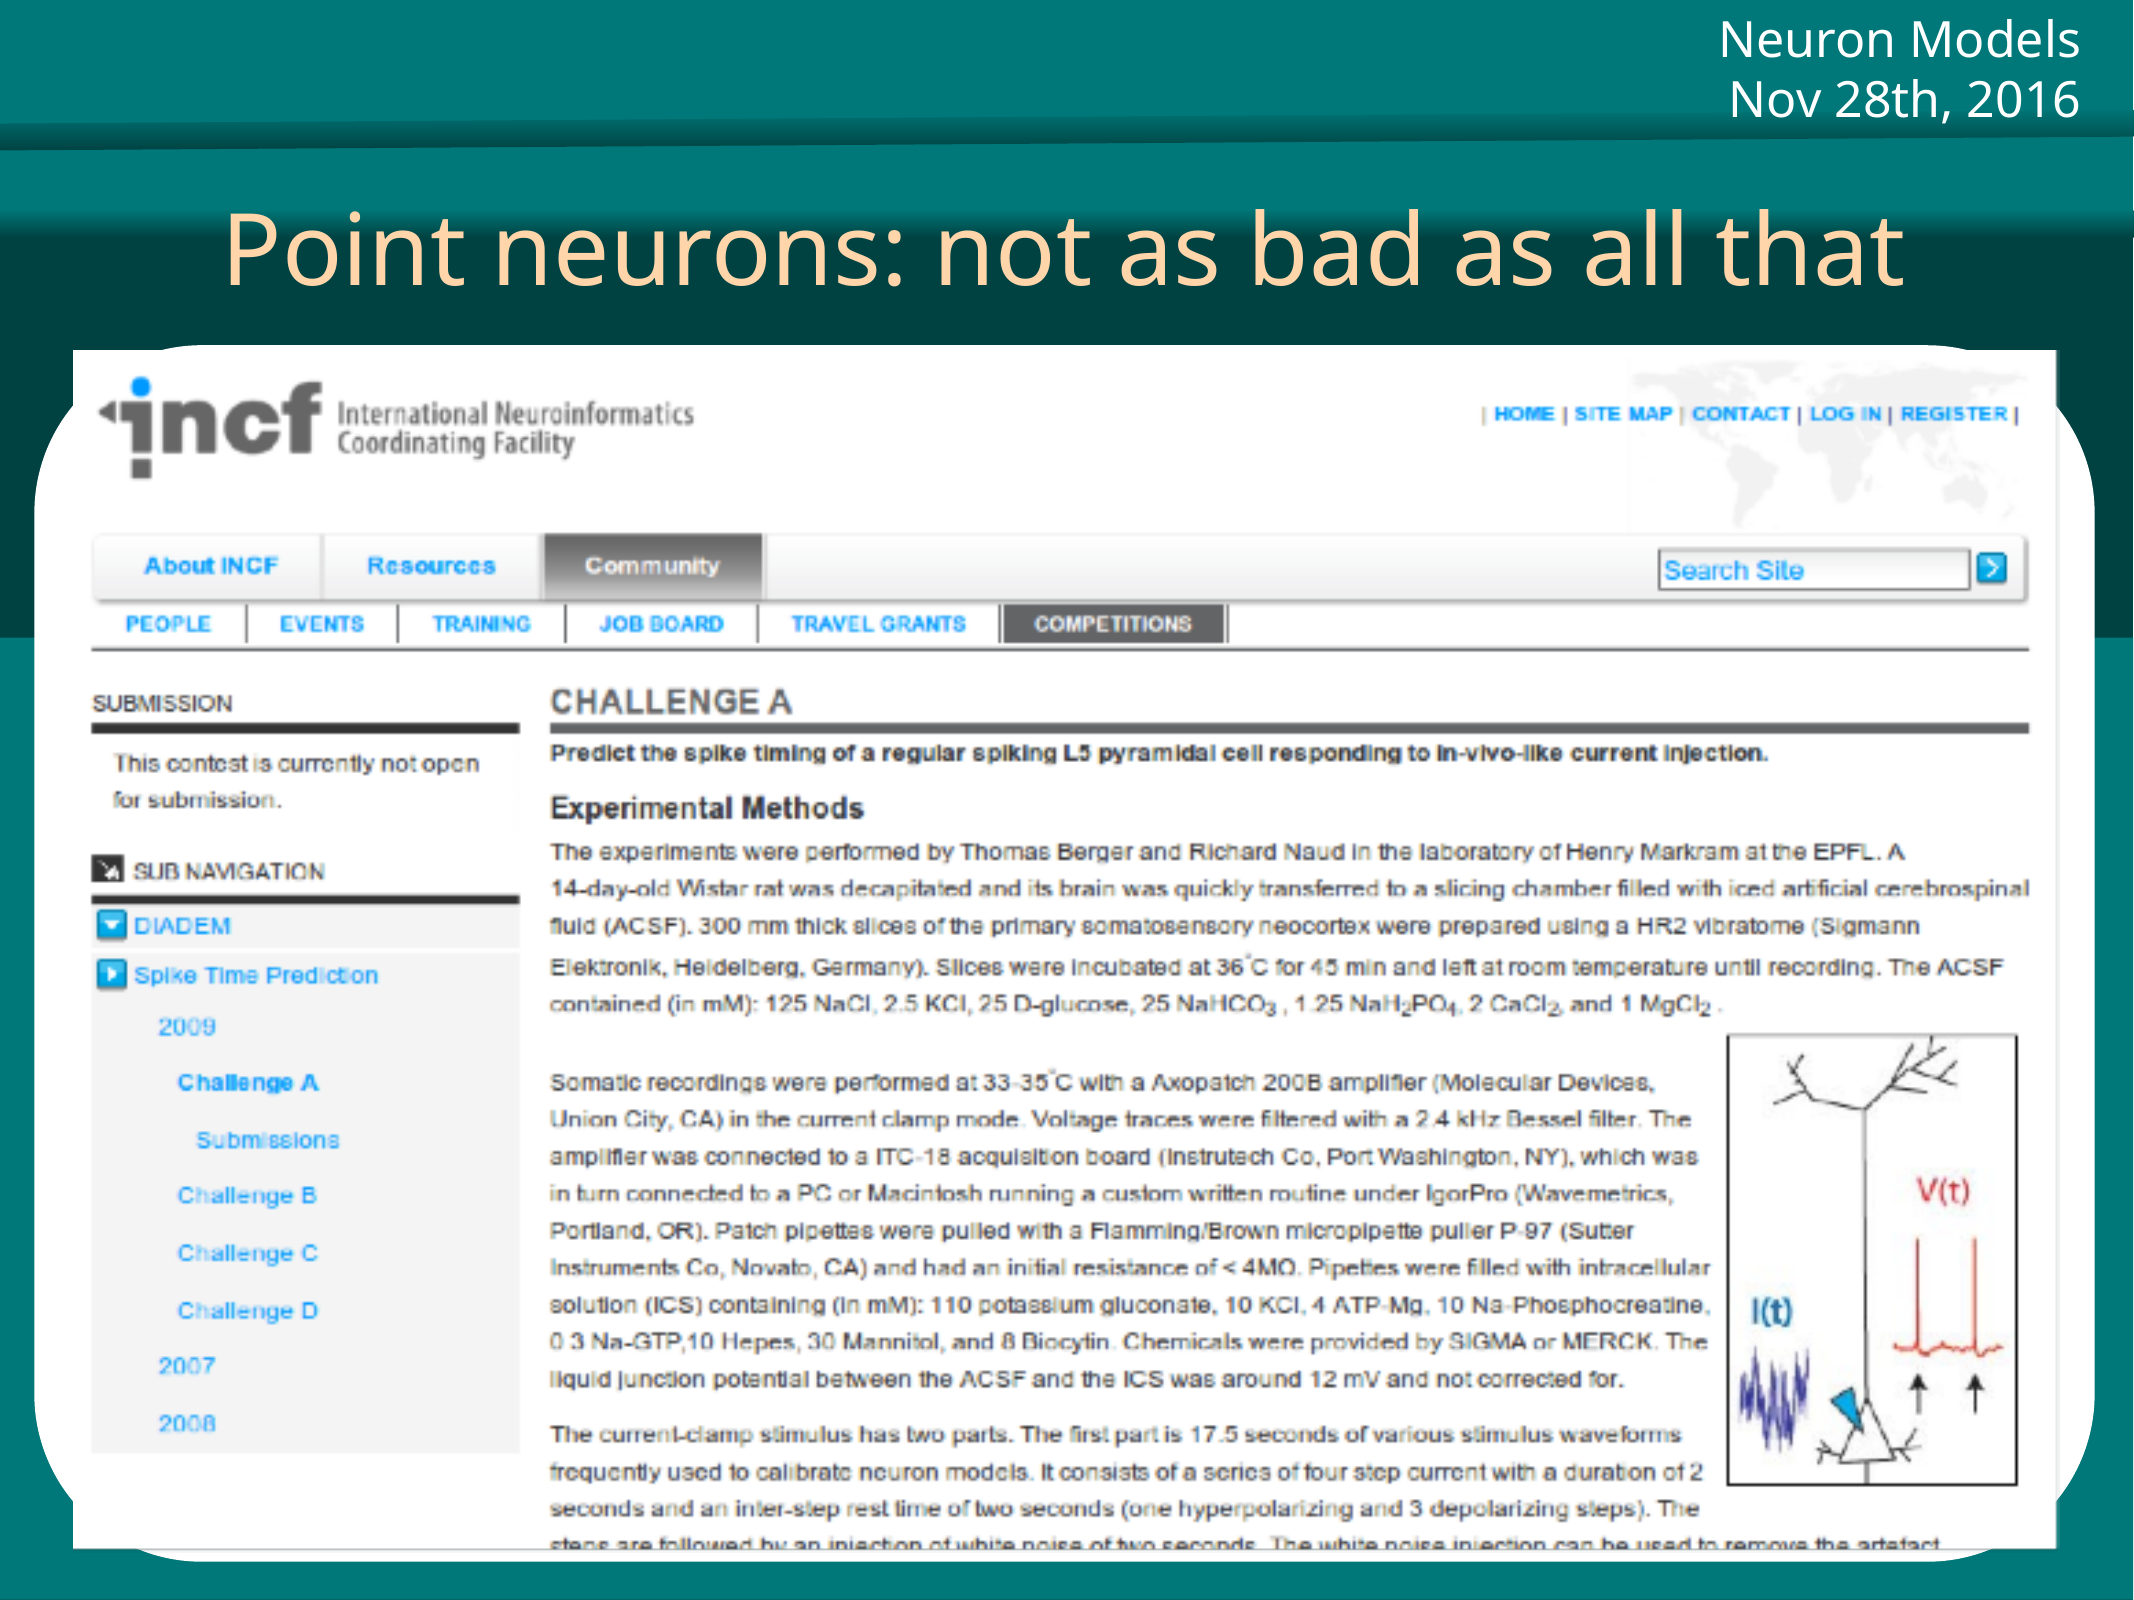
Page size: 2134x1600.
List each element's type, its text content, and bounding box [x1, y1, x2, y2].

text_box Neuron Models Nov 28th, 2016 [443, 1, 2090, 135]
text_box Point neurons: not as bad as all that [32, 153, 2097, 337]
picture [73, 350, 2060, 1553]
